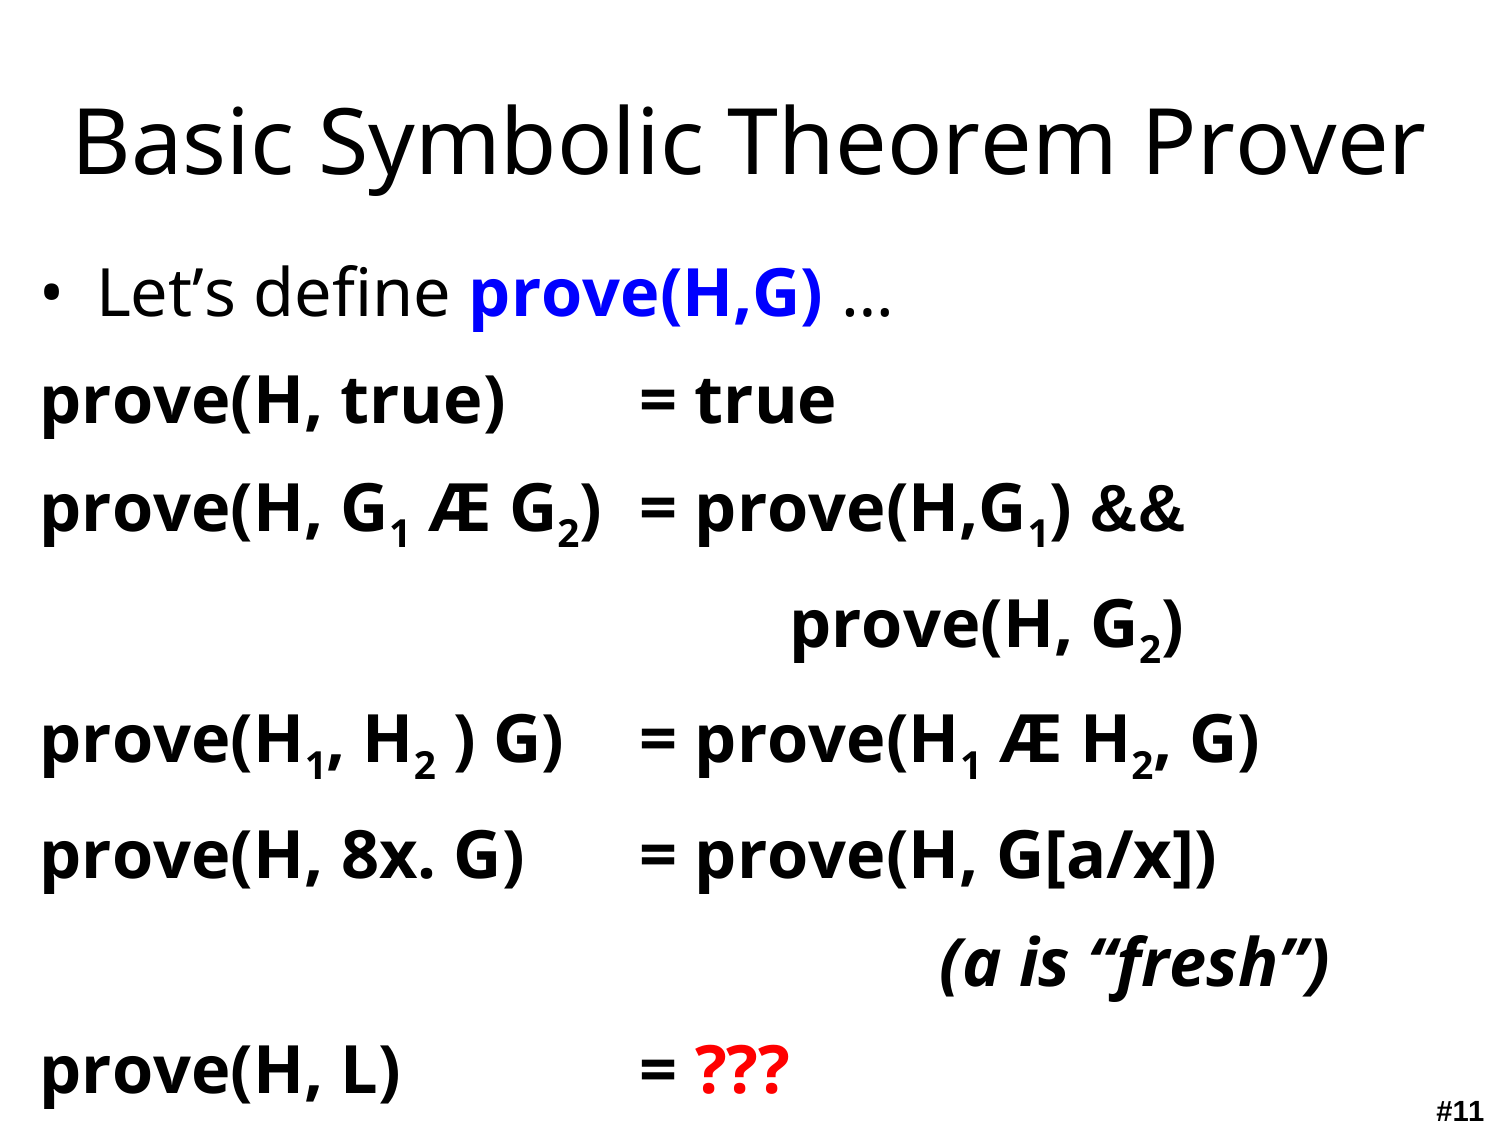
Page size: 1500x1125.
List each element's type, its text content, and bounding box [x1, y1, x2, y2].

list Let’s define prove(H,G) … prove(H, true) = true prove(H, G1 Æ G2) = prove(H,G1) && prove(H, G2) prove(H1, H2 ) G) = prove(H1 Æ H2, G) prove(H, 8x. G) = prove(H, G[a/x]) (a is “fresh”) prove(H, L) = ??? [24, 237, 1476, 1075]
title Basic Symbolic Theorem Prover [24, 45, 1476, 233]
